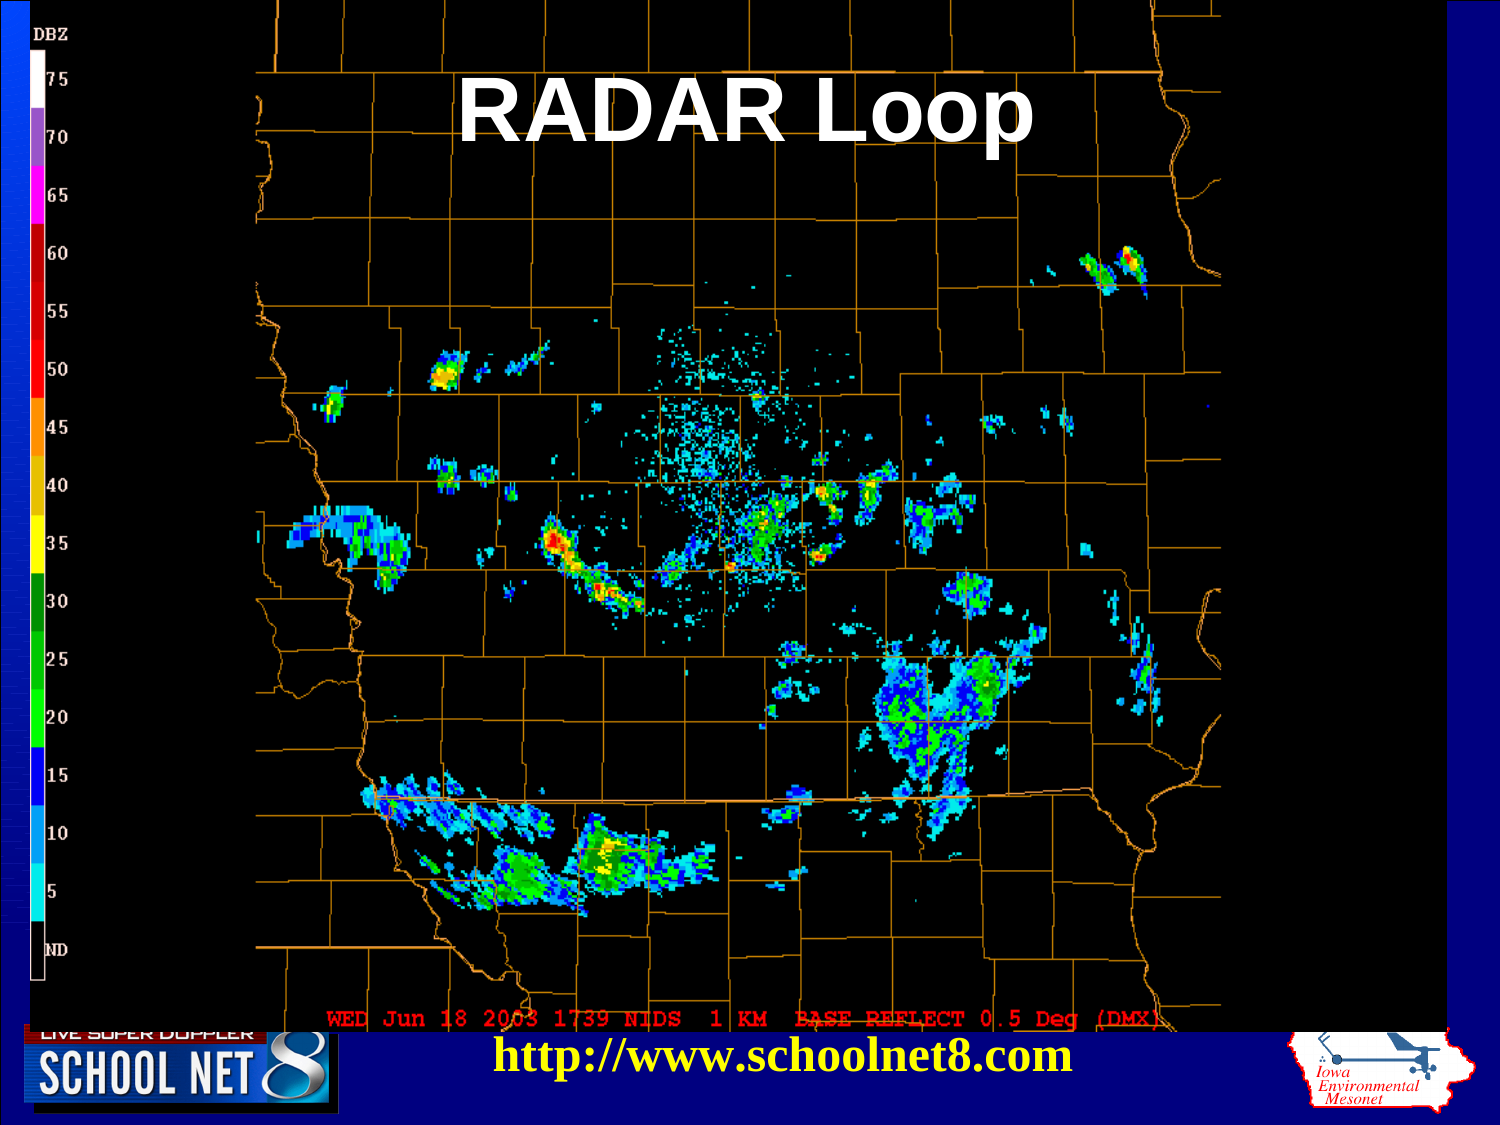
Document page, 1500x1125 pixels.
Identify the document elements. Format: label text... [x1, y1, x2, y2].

picture [24, 0, 1476, 1114]
title RADAR Loop [109, 37, 1385, 177]
